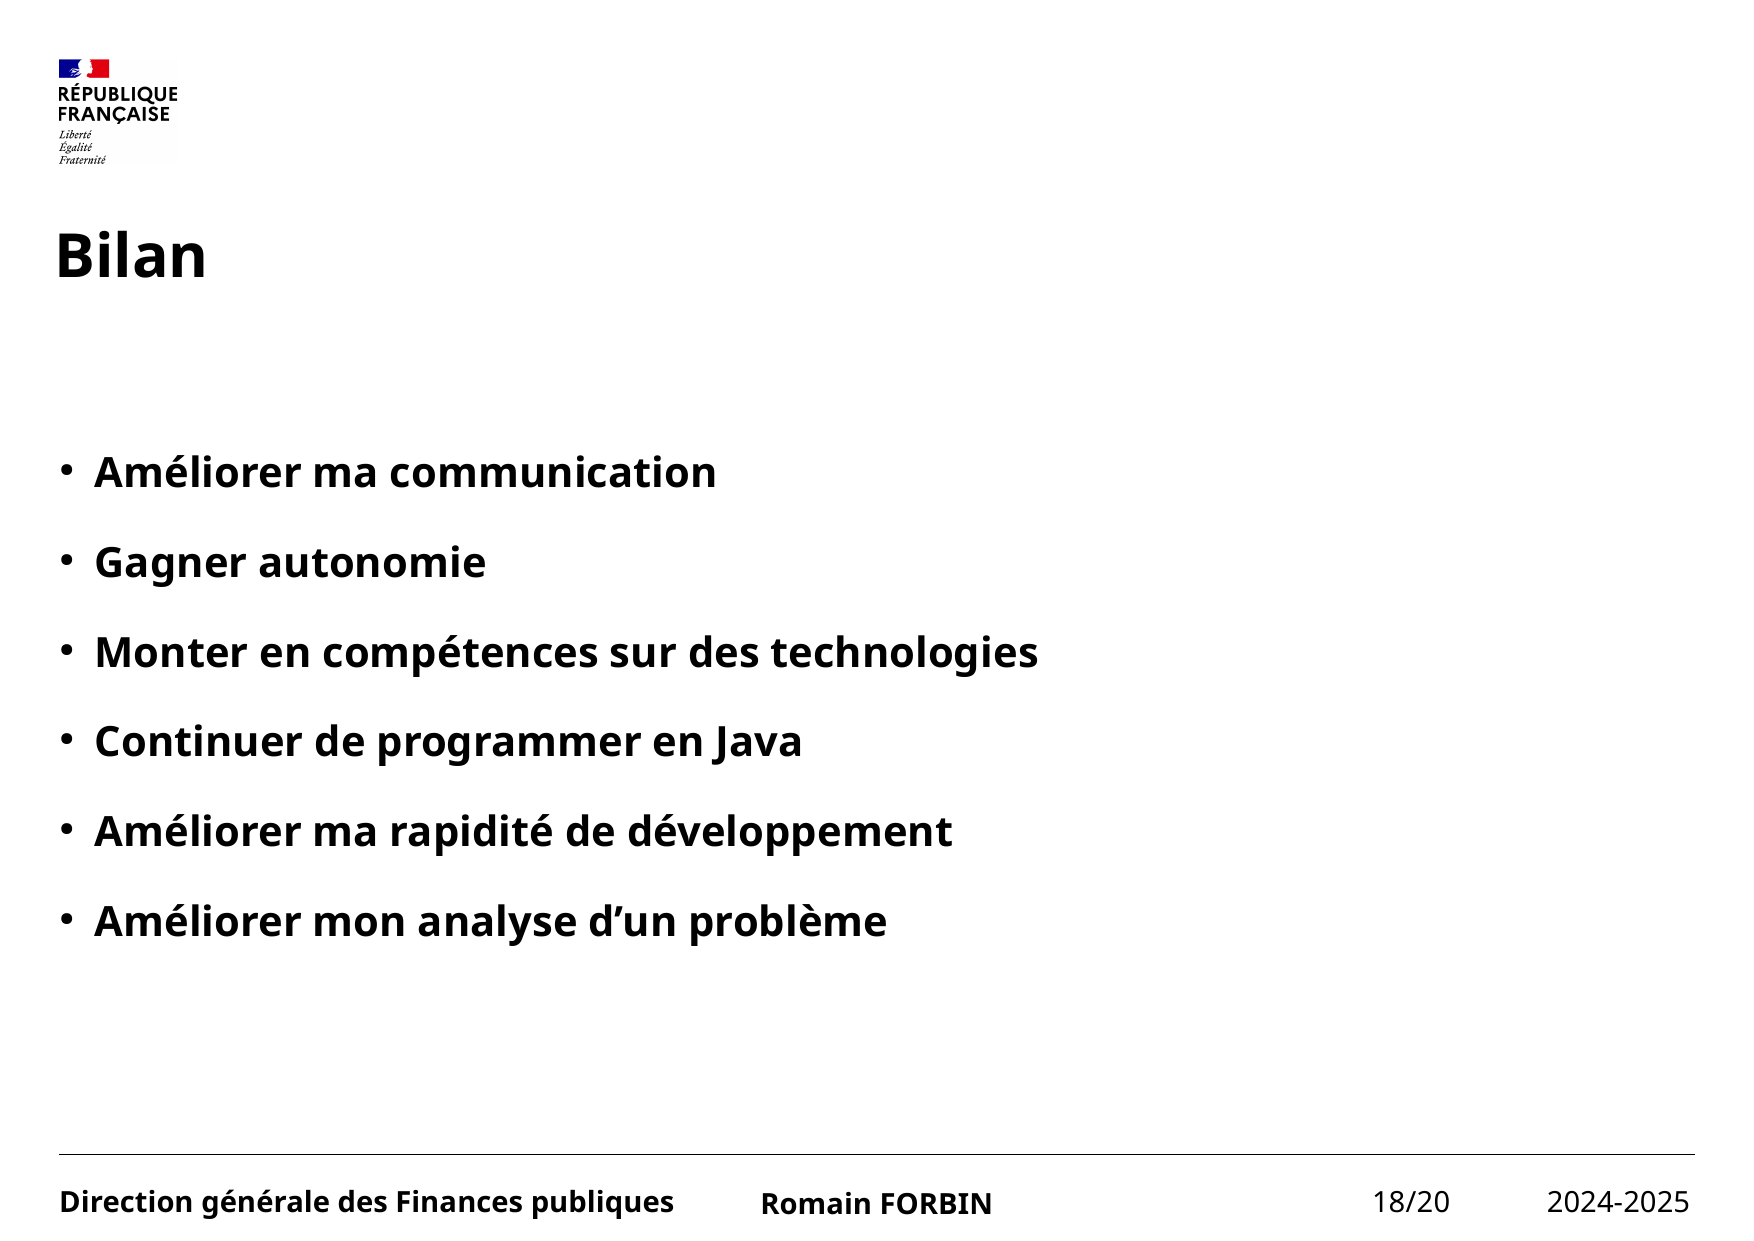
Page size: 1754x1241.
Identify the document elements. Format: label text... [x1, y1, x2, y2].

picture [59, 59, 178, 164]
list Améliorer ma communication Gagner autonomie Monter en compétences sur des technologies Continuer de programmer en Java Améliorer ma rapidité de développement Améliorer mon analyse d’un problème [59, 442, 1638, 1093]
list Bilan [54, 212, 1447, 296]
